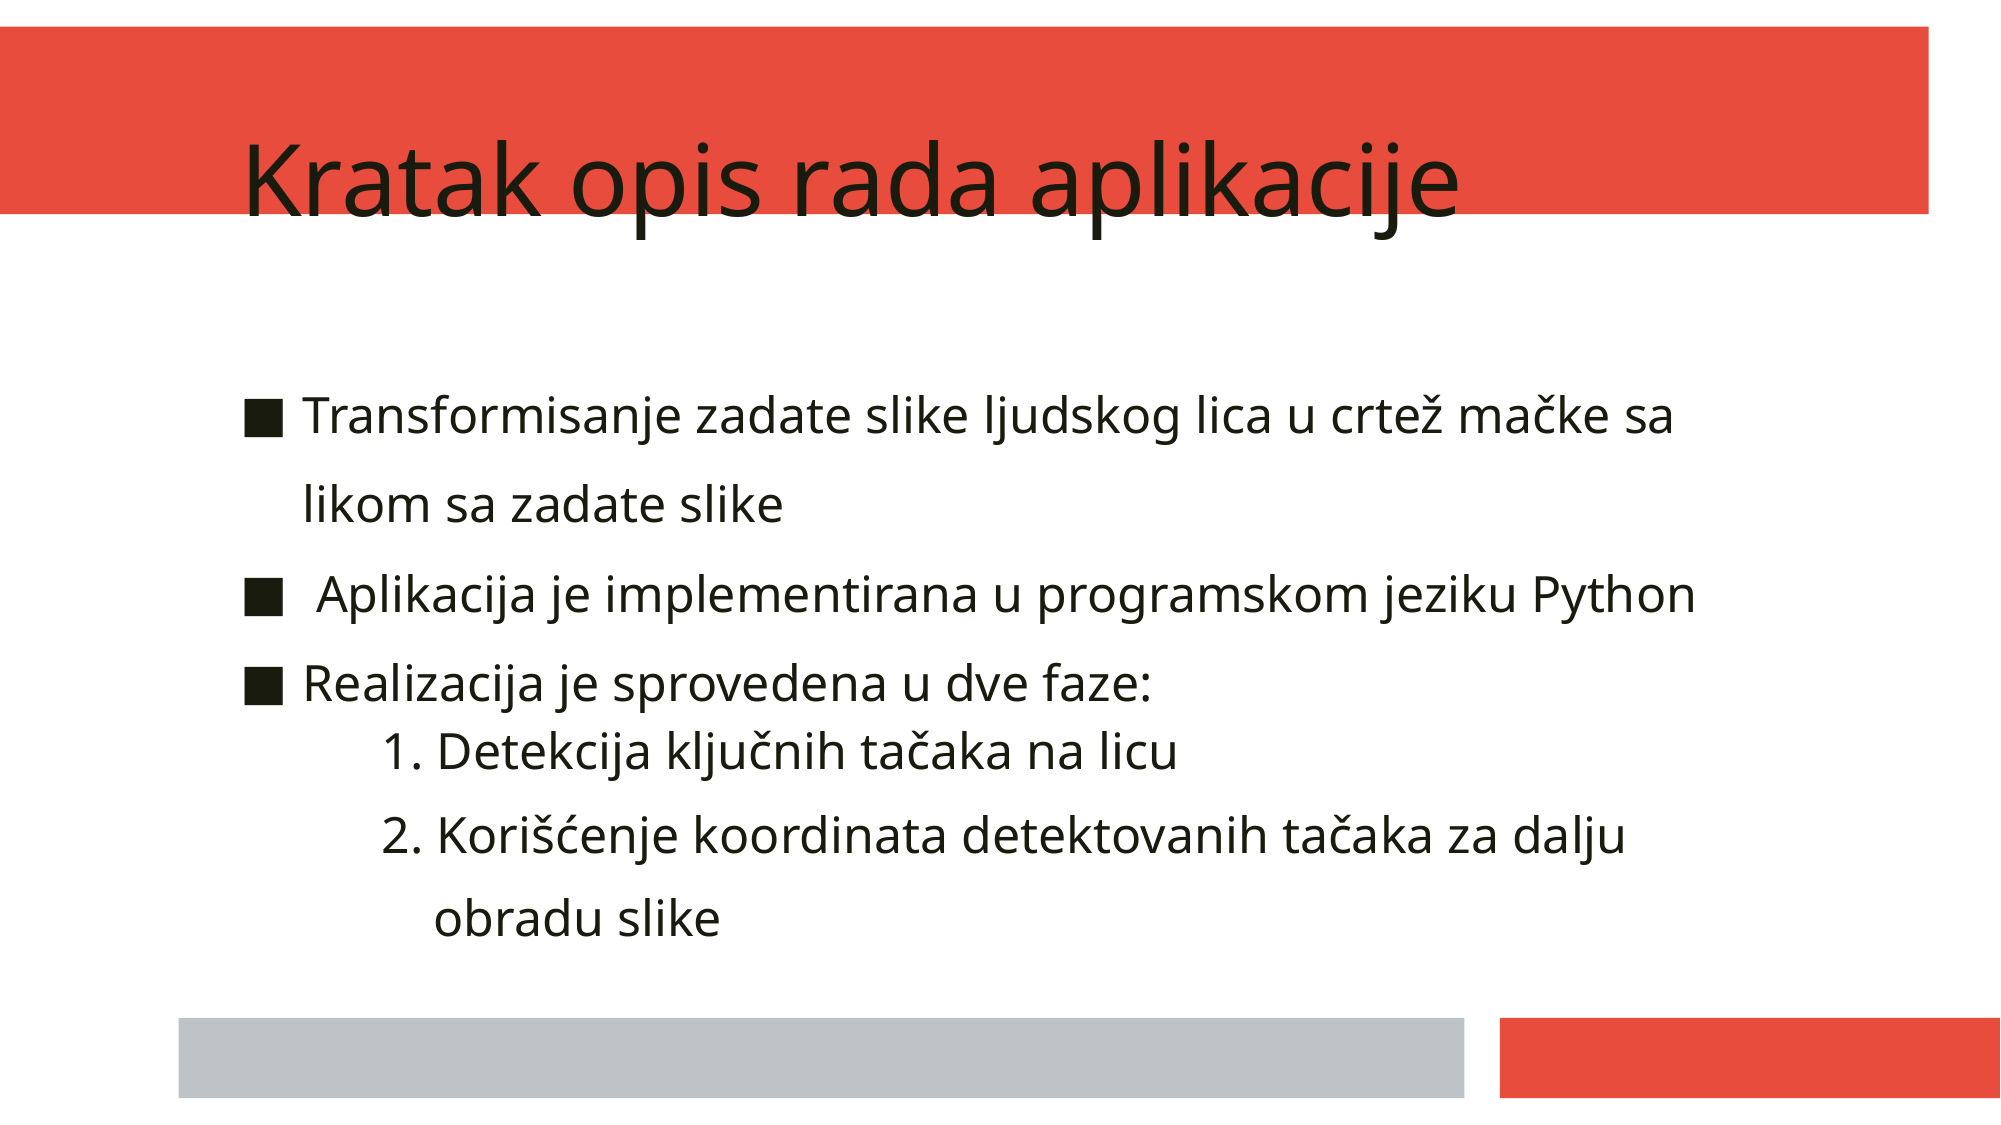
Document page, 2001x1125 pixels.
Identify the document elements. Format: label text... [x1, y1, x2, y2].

list Transformisanje zadate slike ljudskog lica u crtež mačke sa likom sa zadate slike Aplikacija je implementirana u programskom jeziku Python Realizacija je sprovedena u dve faze: 1. Detekcija ključnih tačaka na licu 2. Korišćenje koordinata detektovanih tačaka za dalju obradu slike [225, 375, 1800, 963]
title Kratak opis rada aplikacije [225, 112, 1800, 357]
